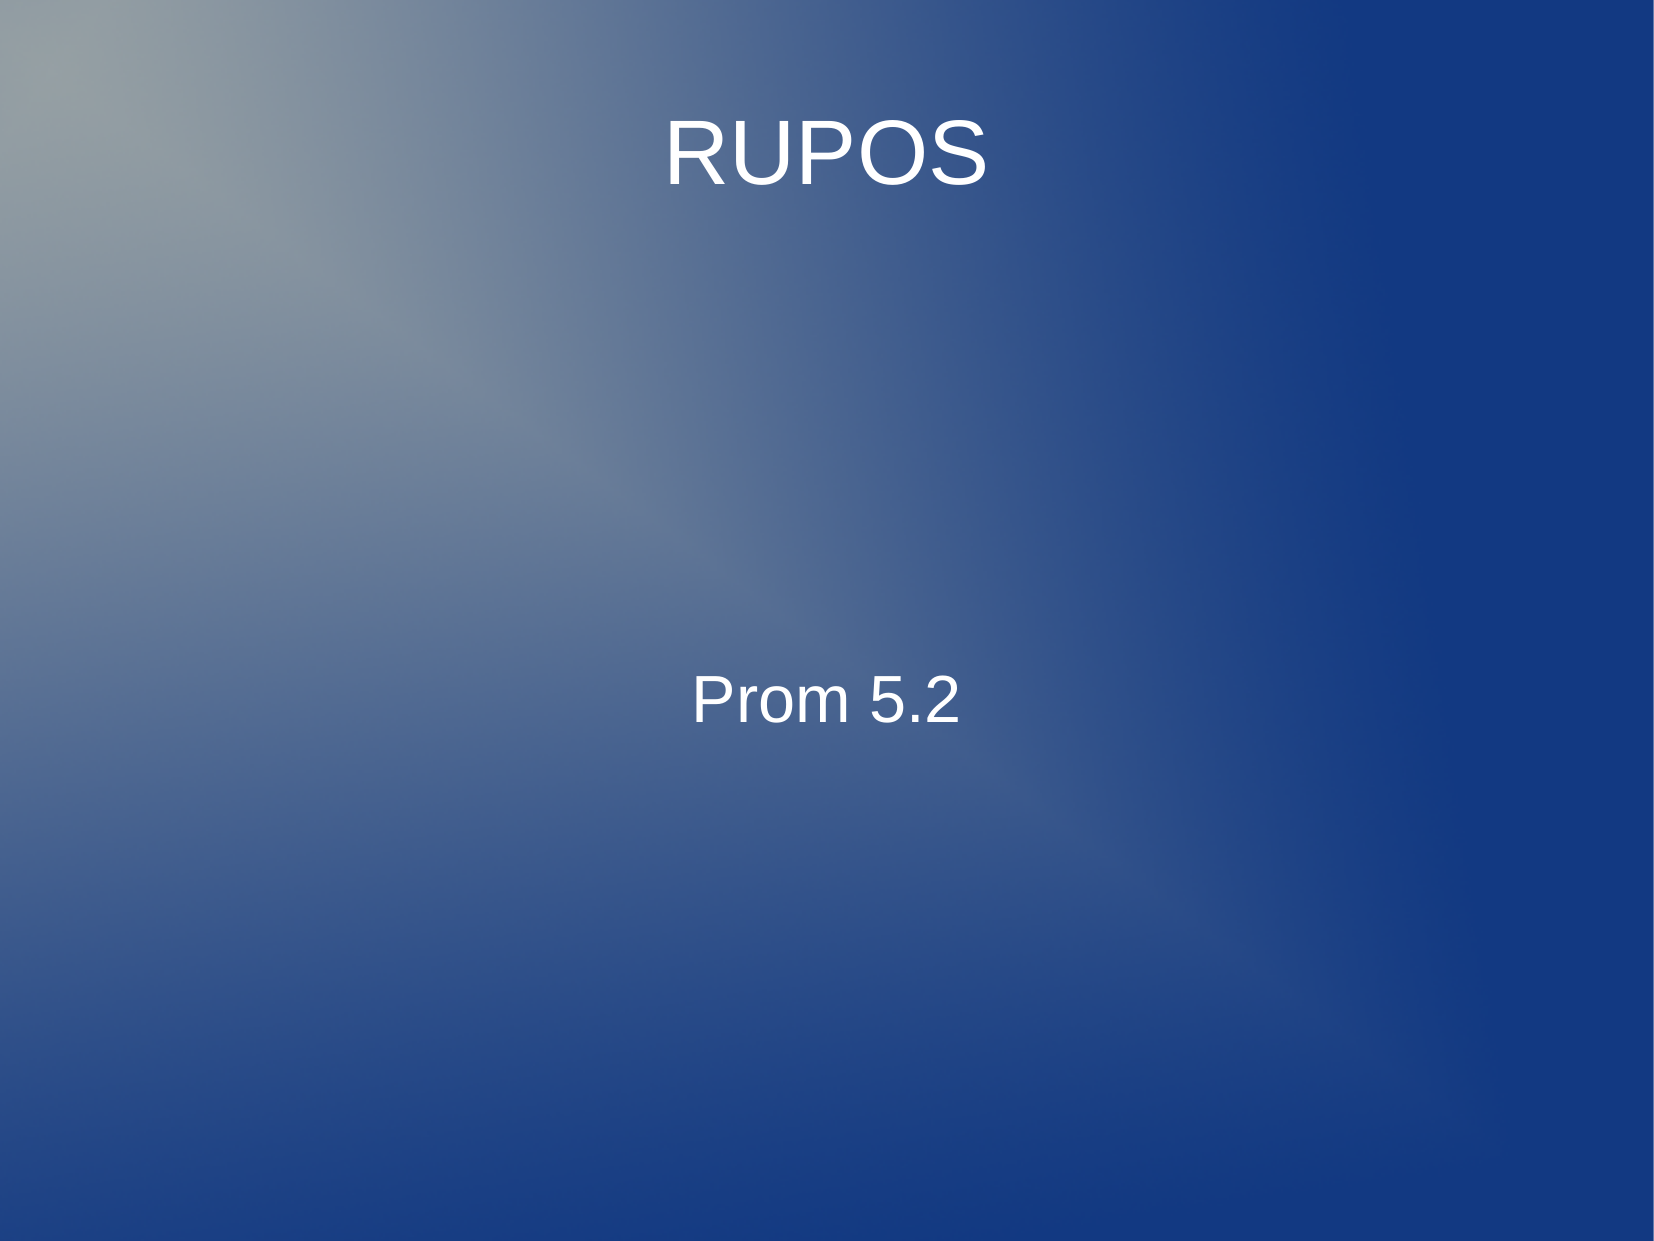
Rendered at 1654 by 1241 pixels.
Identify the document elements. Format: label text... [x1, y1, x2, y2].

picture [0, 0, 1654, 1241]
subtitle Prom 5.2 [82, 290, 1571, 1109]
title RUPOS [82, 49, 1571, 257]
